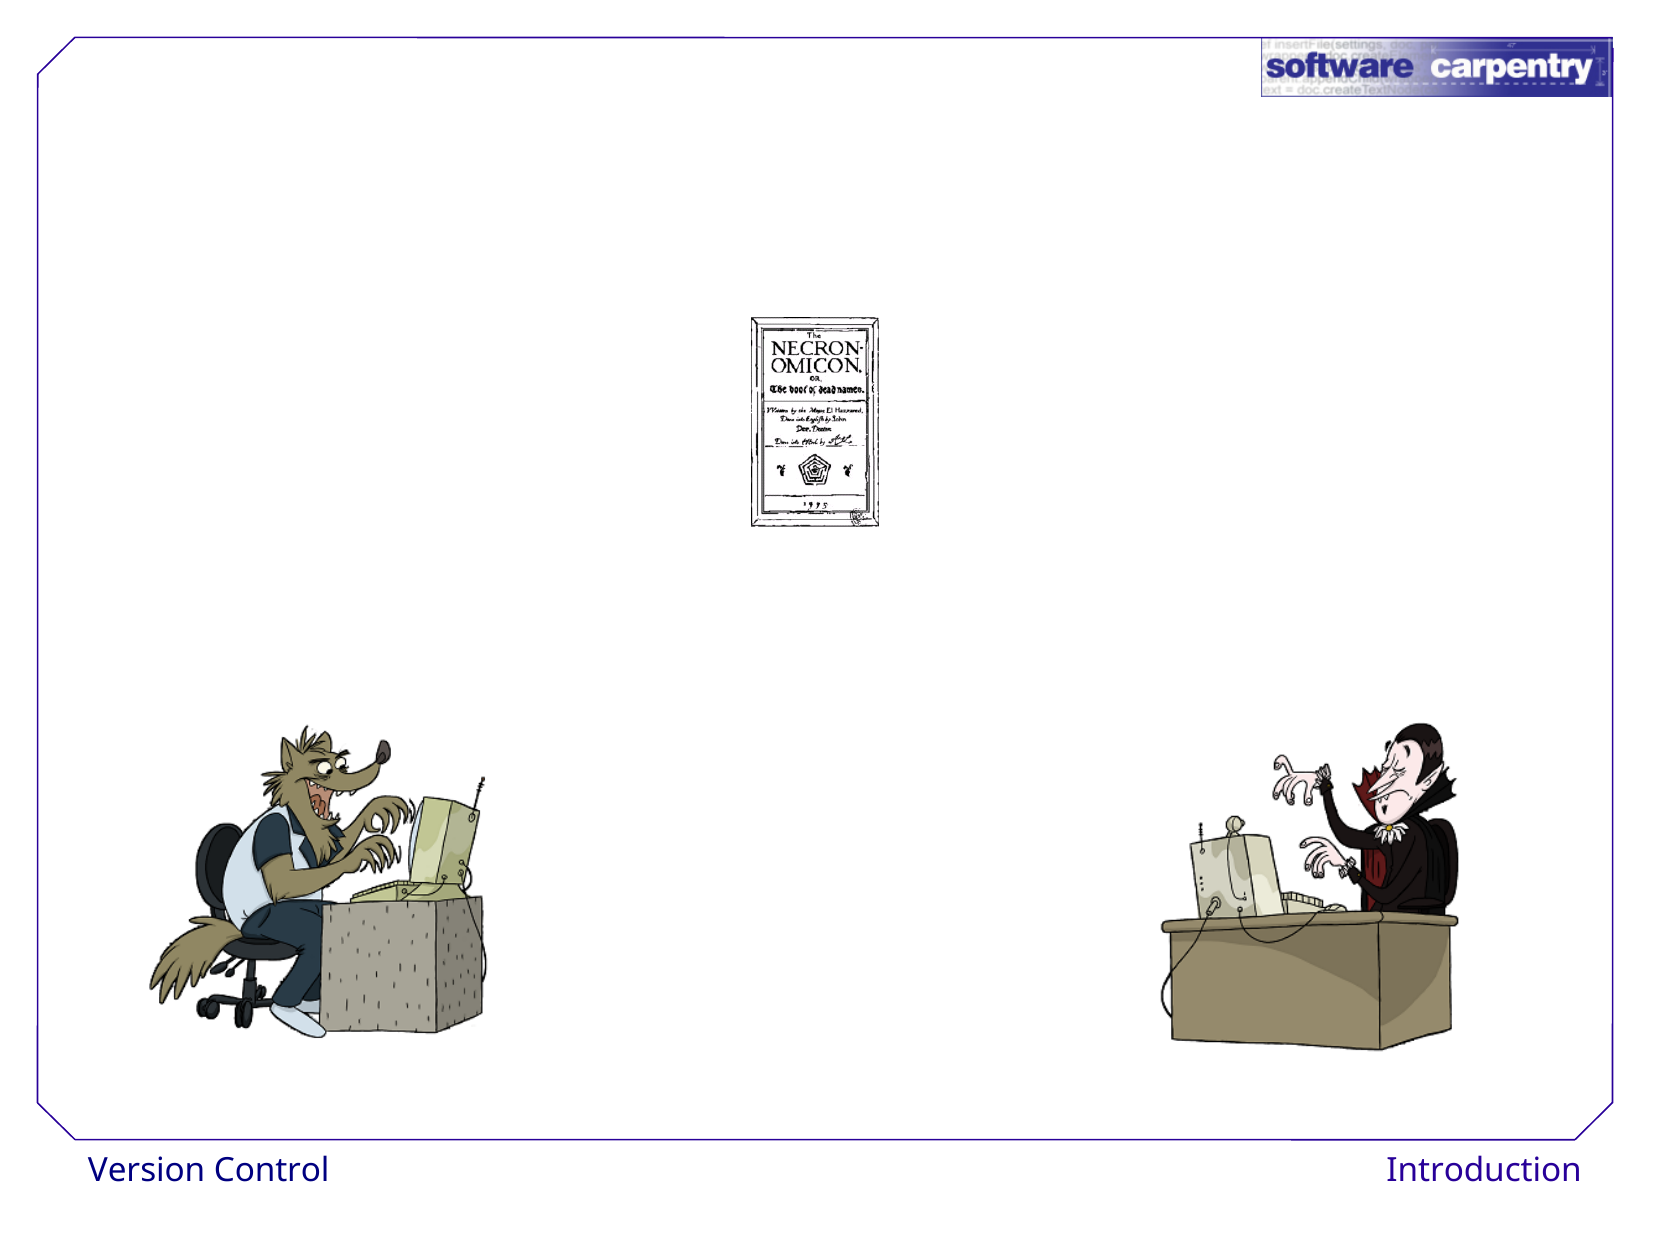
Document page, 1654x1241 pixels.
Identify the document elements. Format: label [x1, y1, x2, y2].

picture [1261, 39, 1613, 97]
picture [751, 317, 879, 527]
picture [137, 705, 516, 1069]
picture [1148, 695, 1474, 1067]
